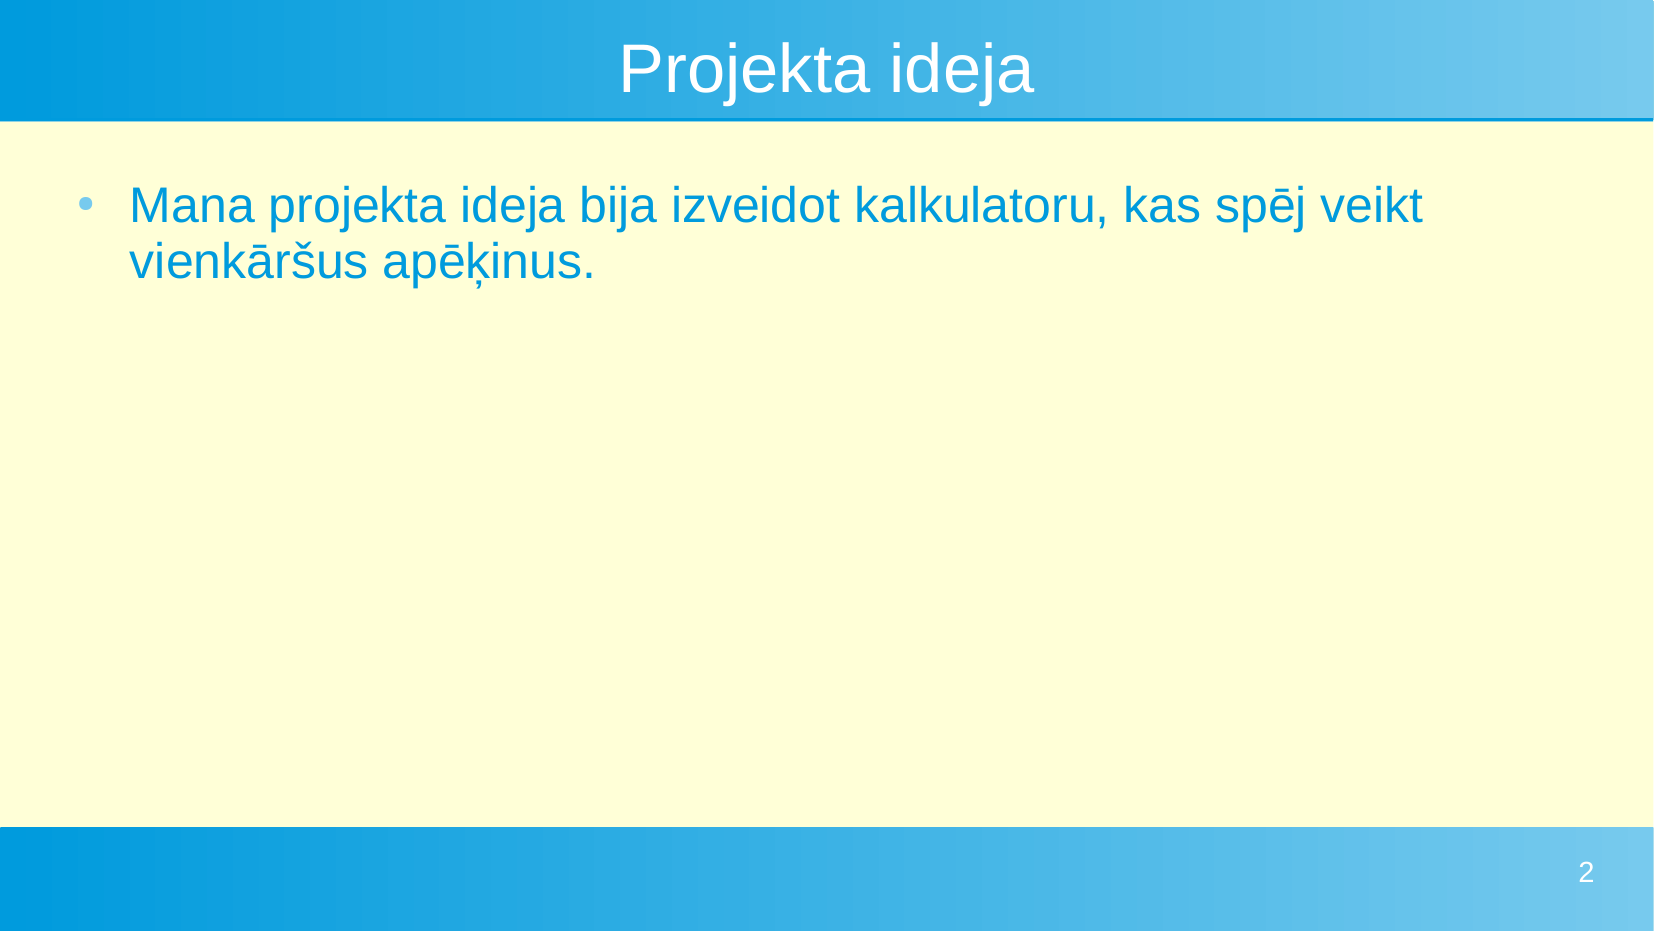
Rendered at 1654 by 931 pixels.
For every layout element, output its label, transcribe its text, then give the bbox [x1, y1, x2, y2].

title Projekta ideja [59, 29, 1595, 108]
list Mana projekta ideja bija izveidot kalkulatoru, kas spēj veikt vienkāršus apēķinus. [59, 177, 1595, 768]
